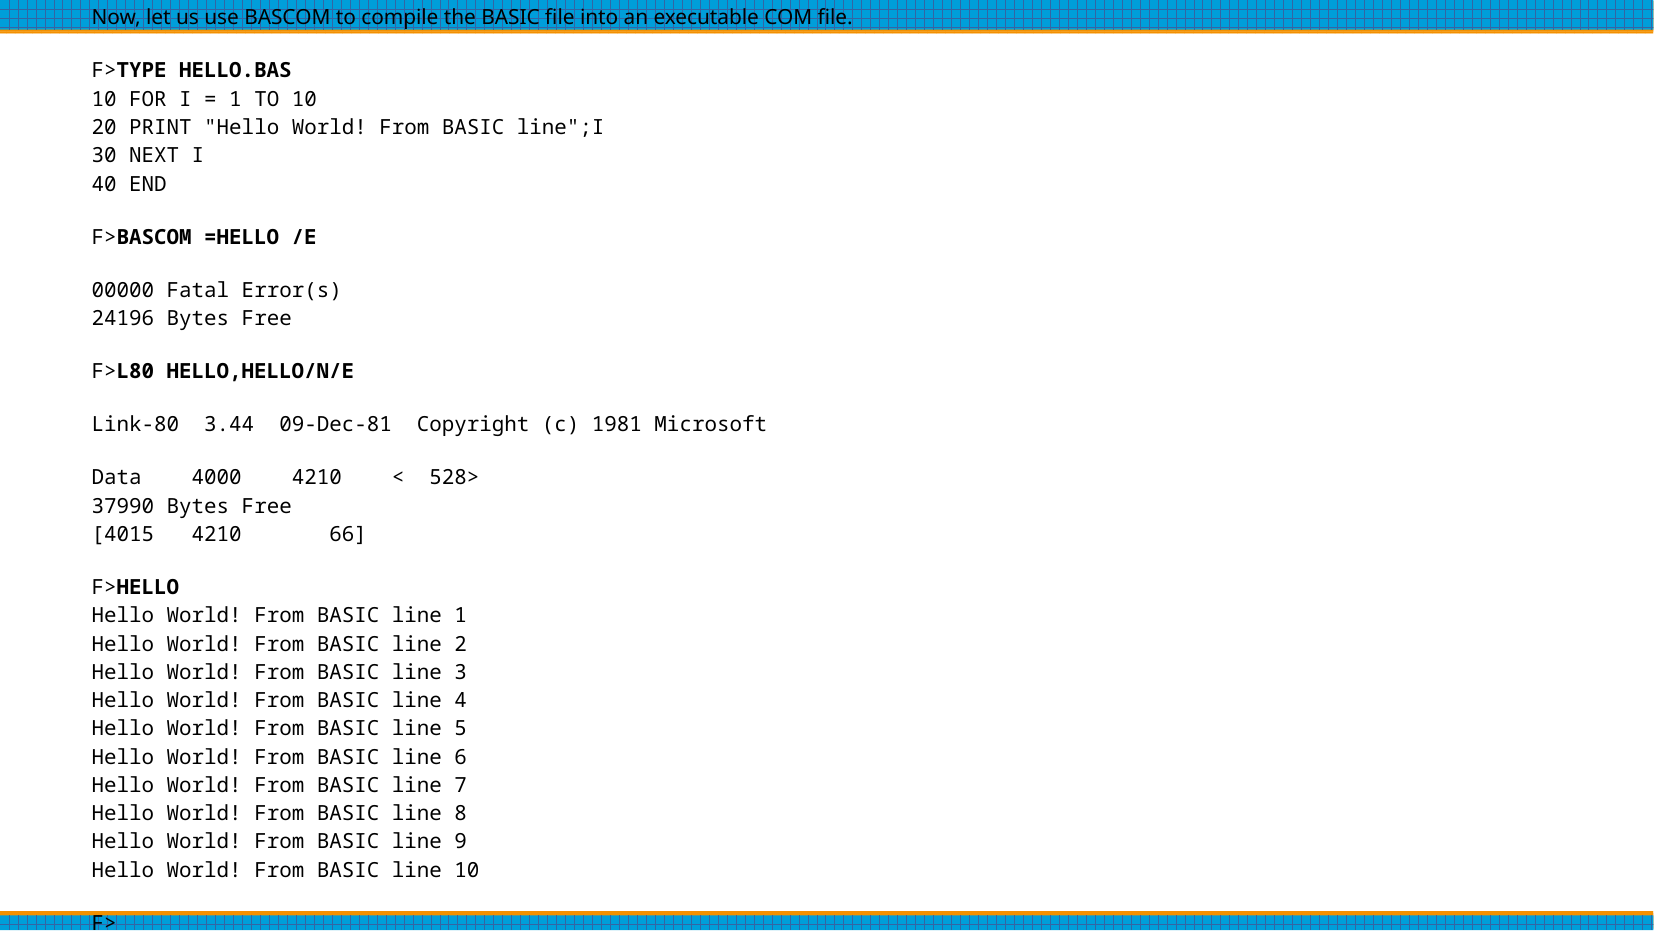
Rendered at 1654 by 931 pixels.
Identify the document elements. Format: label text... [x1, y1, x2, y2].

text_box Now, let us use BASCOM to compile the BASIC file into an executable COM file. F>TYPE HELLO.BAS 10 FOR I = 1 TO 10 20 PRINT "Hello World! From BASIC line";I 30 NEXT I 40 END F>BASCOM =HELLO /E 00000 Fatal Error(s) 24196 Bytes Free F>L80 HELLO,HELLO/N/E Link-80 3.44 09-Dec-81 Copyright (c) 1981 Microsoft Data 4000 4210 < 528> 37990 Bytes Free [4015 4210 66] F>HELLO Hello World! From BASIC line 1 Hello World! From BASIC line 2 Hello World! From BASIC line 3 Hello World! From BASIC line 4 Hello World! From BASIC line 5 Hello World! From BASIC line 6 Hello World! From BASIC line 7 Hello World! From BASIC line 8 Hello World! From BASIC line 9 Hello World! From BASIC line 10 F> [85, 76, 1313, 863]
